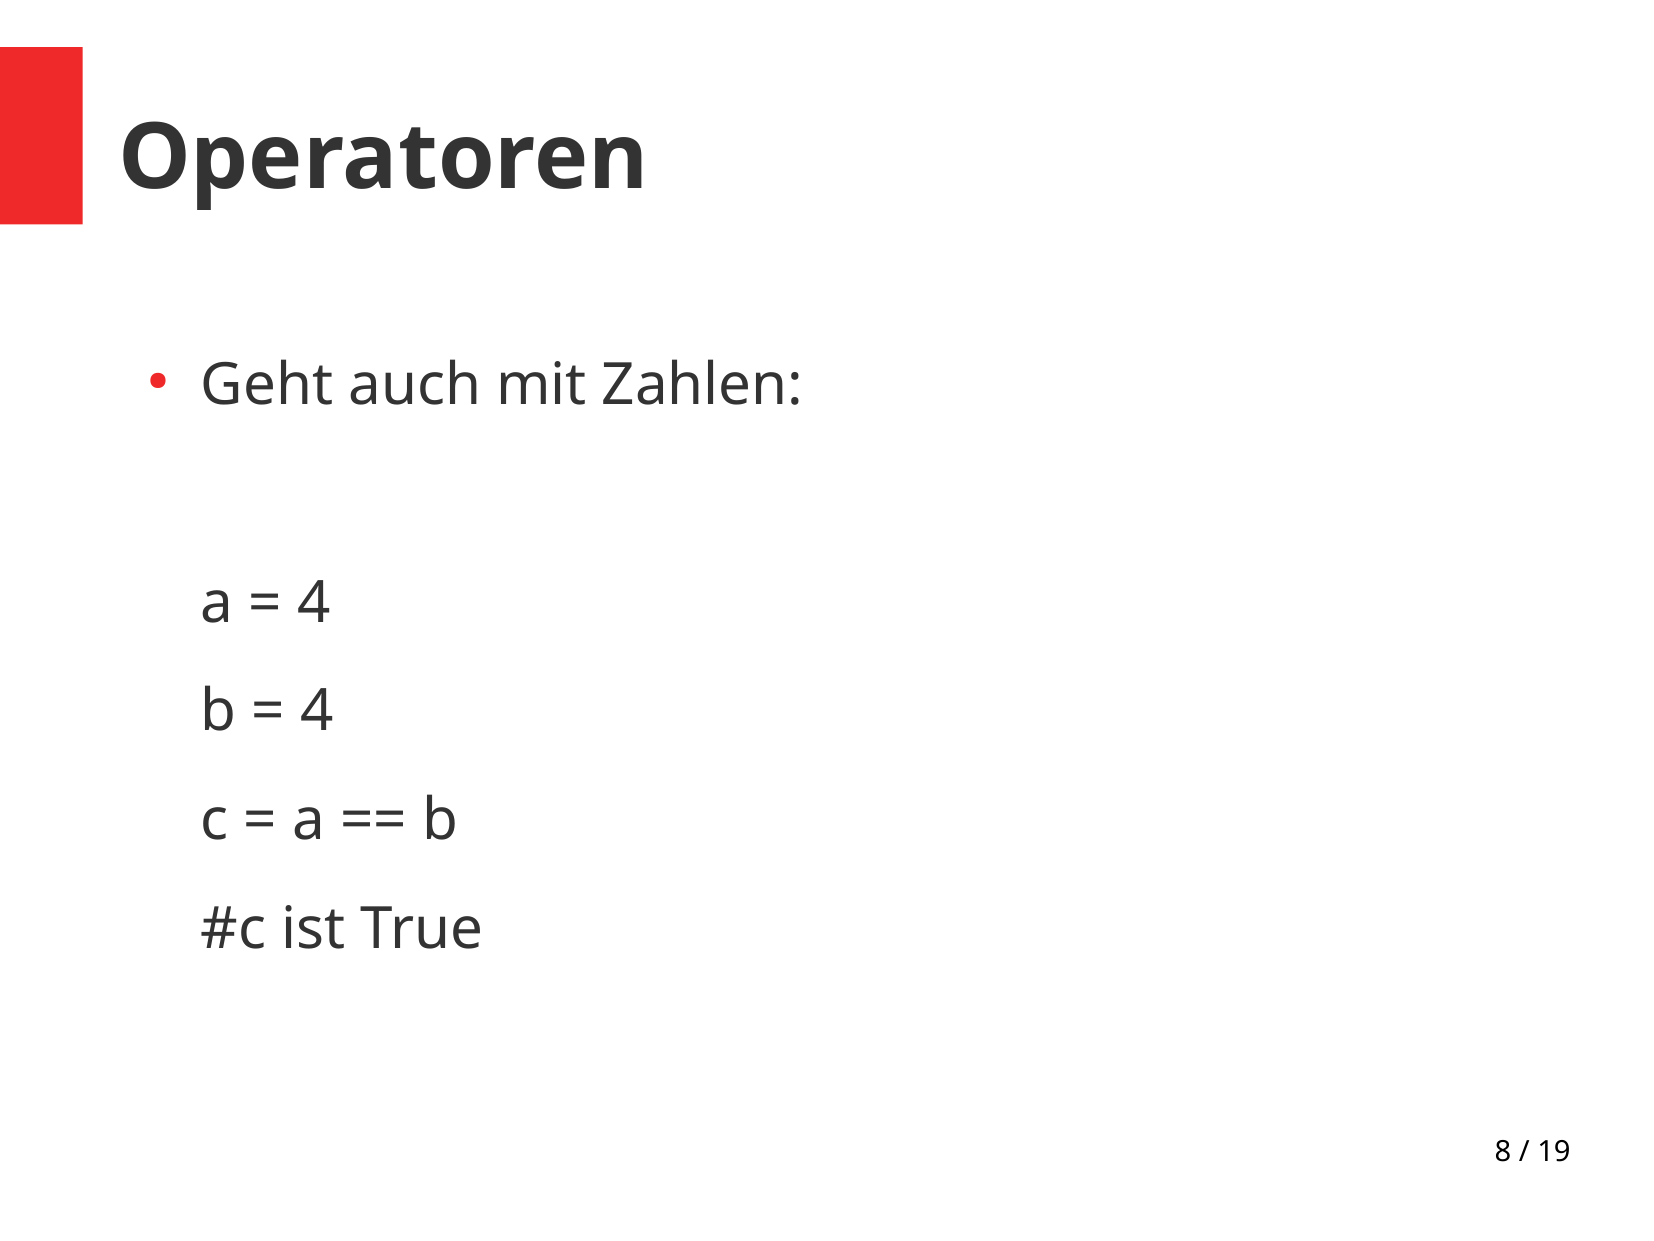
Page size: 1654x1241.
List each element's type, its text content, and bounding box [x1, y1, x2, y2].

title Operatoren [118, 49, 1571, 257]
list Geht auch mit Zahlen: a = 4 b = 4 c = a == b #c ist True [129, 342, 1548, 1062]
